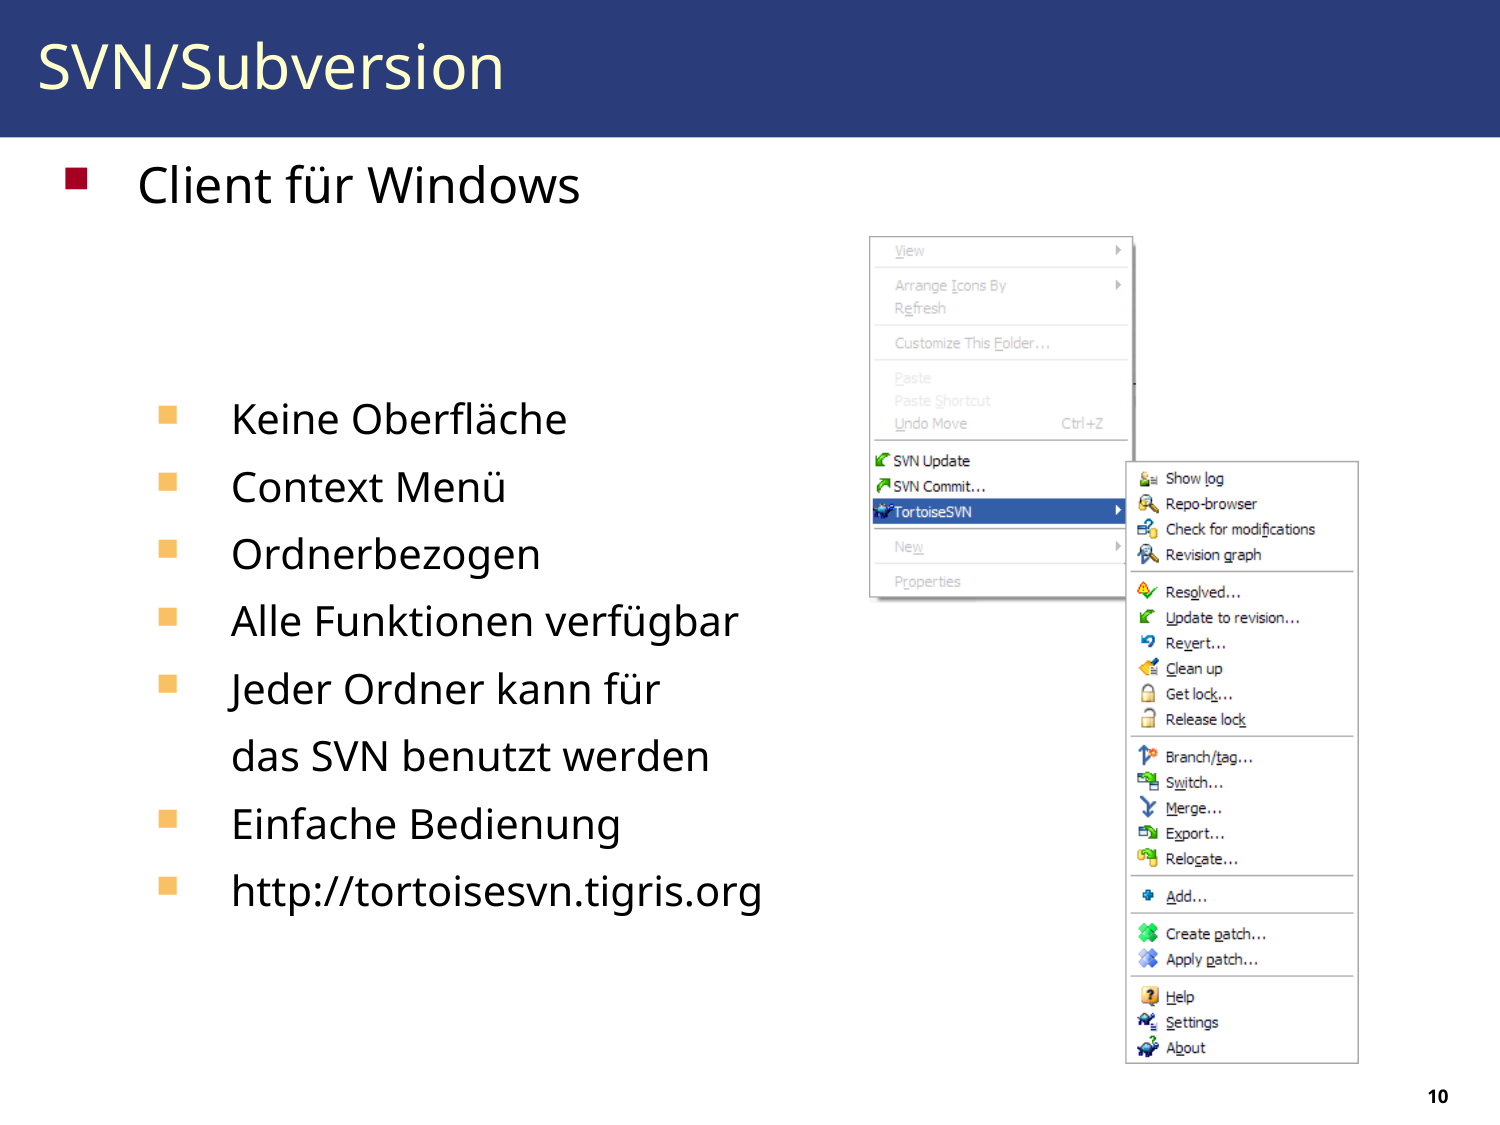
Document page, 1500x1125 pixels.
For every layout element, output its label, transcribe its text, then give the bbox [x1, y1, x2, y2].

picture [869, 236, 1359, 1064]
title SVN/Subversion [37, 22, 1476, 109]
list Client für Windows Keine Oberfläche Context Menü Ordnerbezogen Alle Funktionen verfügbar Jeder Ordner kann für das SVN benutzt werden Einfache Bedienung http://tortoisesvn.tigris.org [62, 149, 1450, 1073]
